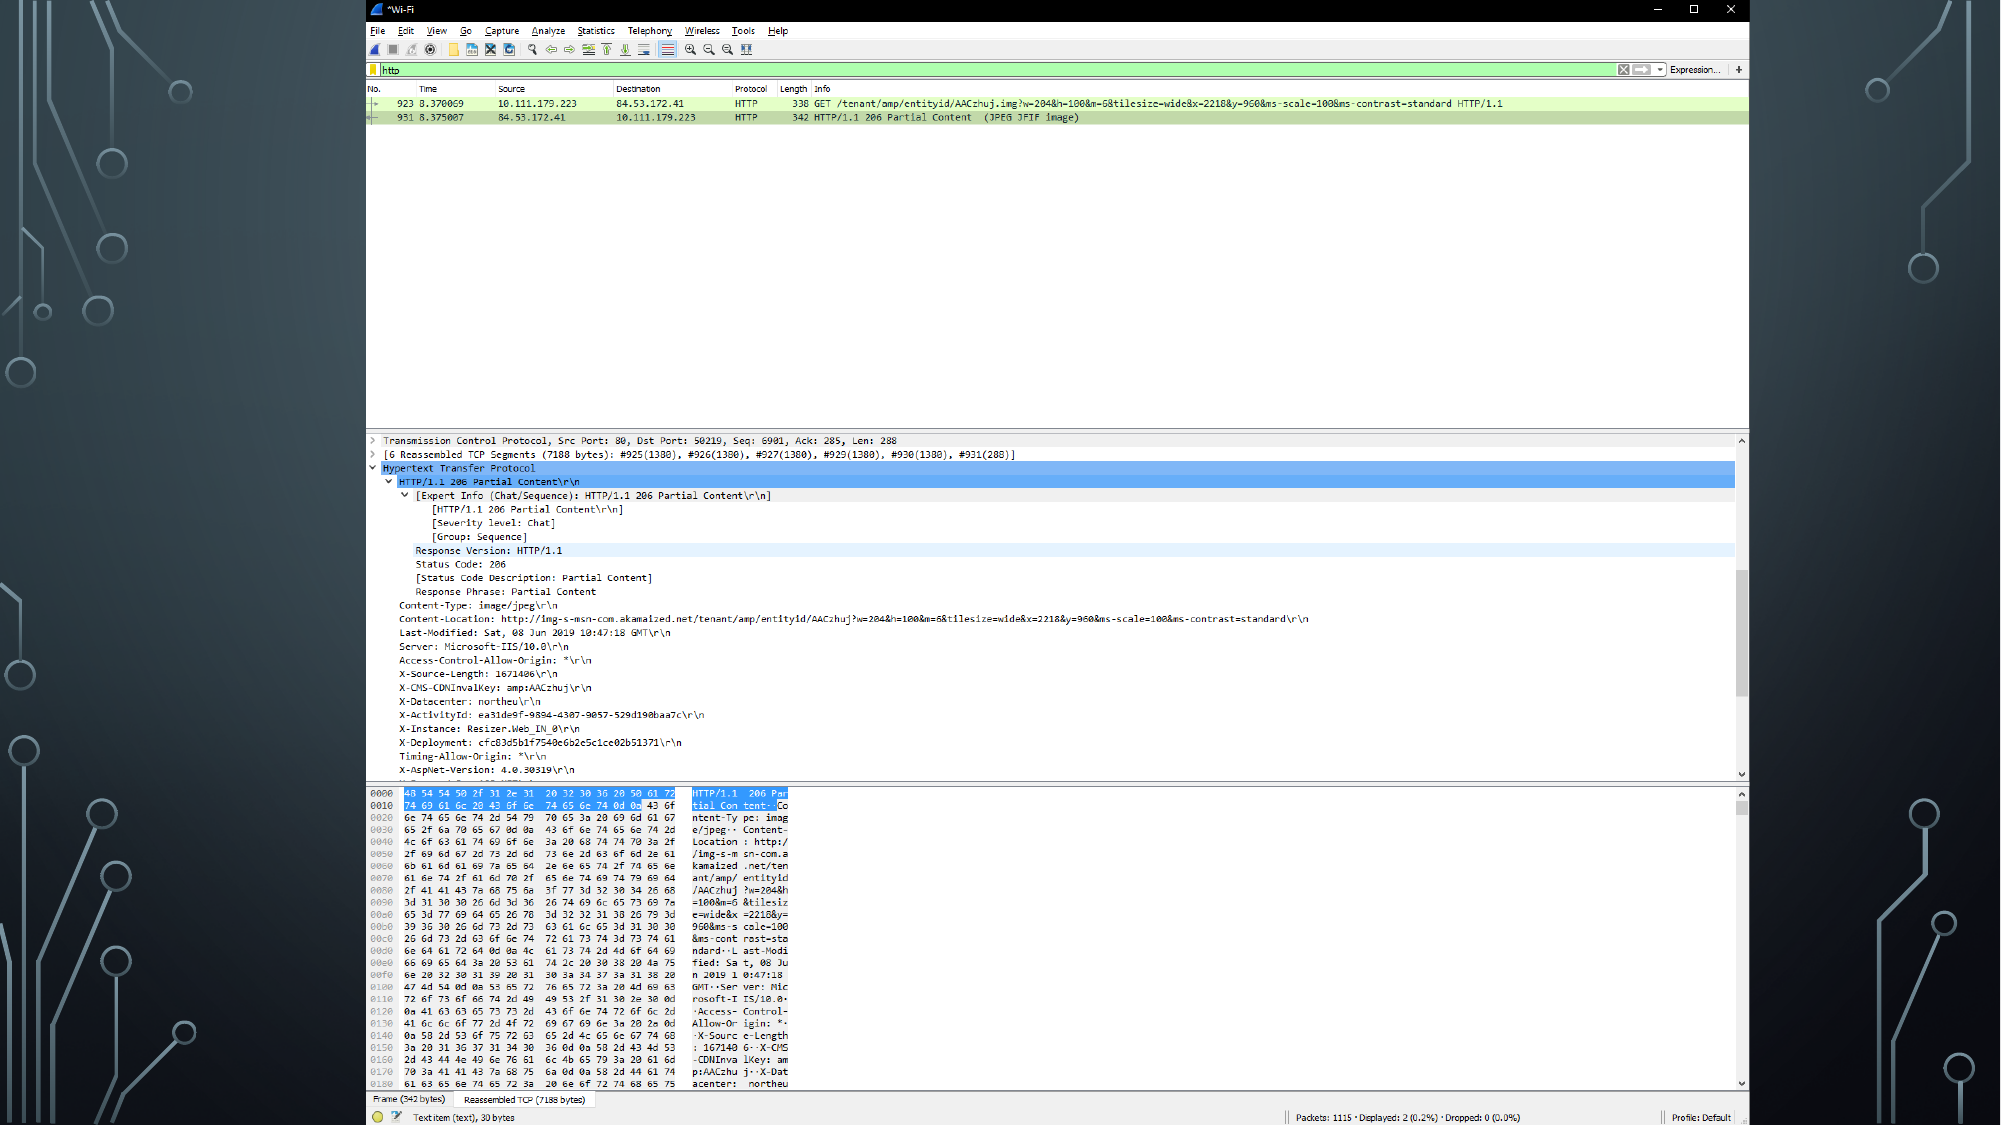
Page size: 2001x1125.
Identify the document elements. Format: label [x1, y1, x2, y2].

picture [366, 0, 1750, 1125]
